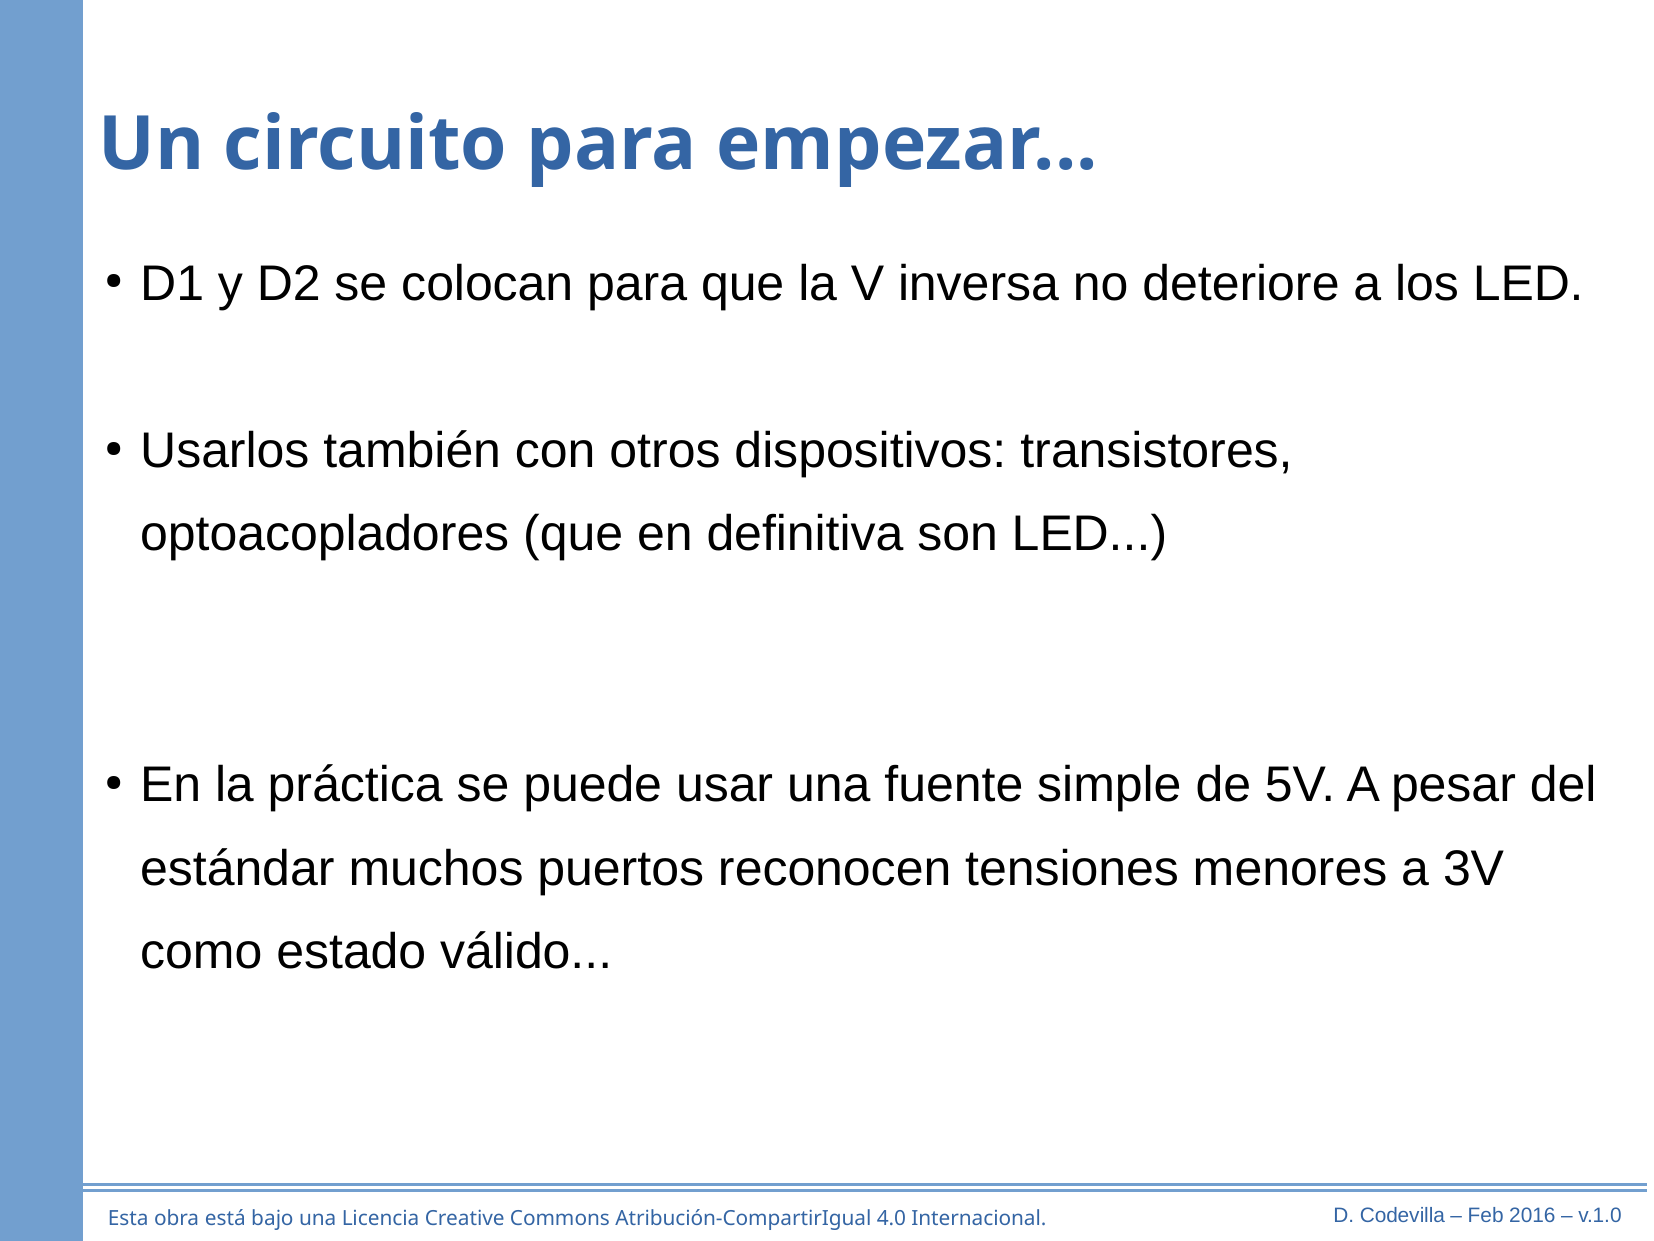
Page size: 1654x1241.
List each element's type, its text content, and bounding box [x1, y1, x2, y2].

text_box Un circuito para empezar... [83, 30, 1641, 133]
text_box D1 y D2 se colocan para que la V inversa no deteriore a los LED. Usarlos también con otros dispositivos: transistores, optoacopladores (que en definitiva son LED...) En la práctica se puede usar una fuente simple de 5V. A pesar del estándar muchos puertos reconocen tensiones menores a 3V como estado válido... [90, 219, 1621, 966]
